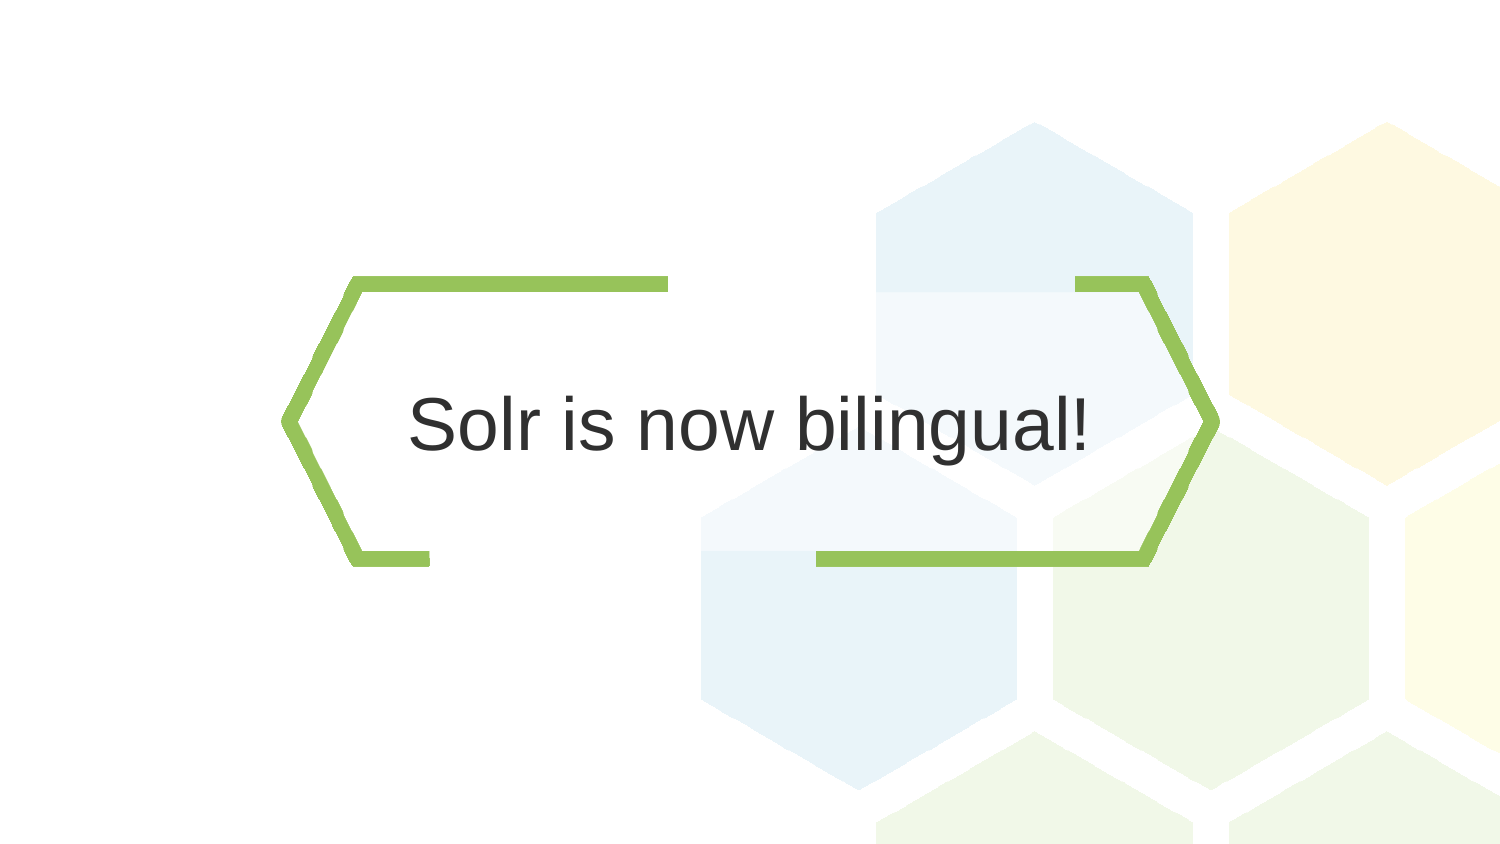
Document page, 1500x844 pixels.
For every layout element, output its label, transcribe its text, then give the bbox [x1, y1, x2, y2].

picture [0, 0, 1500, 844]
title Solr is now bilingual! [51, 358, 1449, 481]
